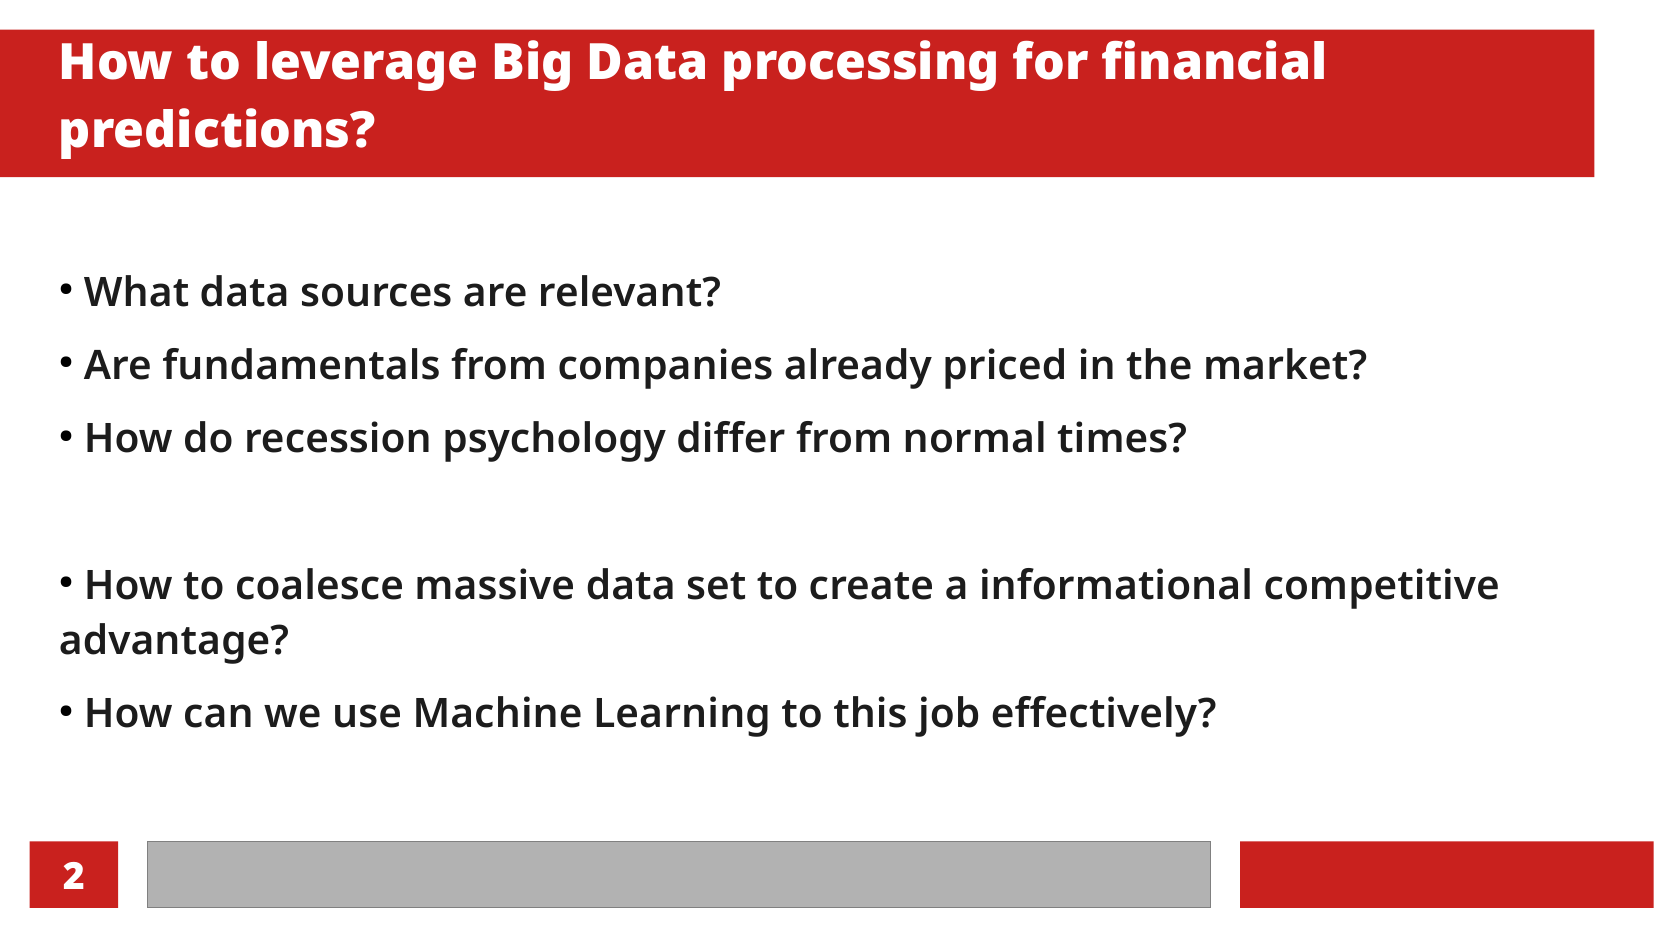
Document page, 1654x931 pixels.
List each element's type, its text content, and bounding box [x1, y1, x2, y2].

title How to leverage Big Data processing for financial predictions? [59, 44, 1595, 163]
list What data sources are relevant? Are fundamentals from companies already priced in the market? How do recession psychology differ from normal times? How to coalesce massive data set to create a informational competitive advantage? How can we use Machine Learning to this job effectively? [59, 262, 1565, 798]
